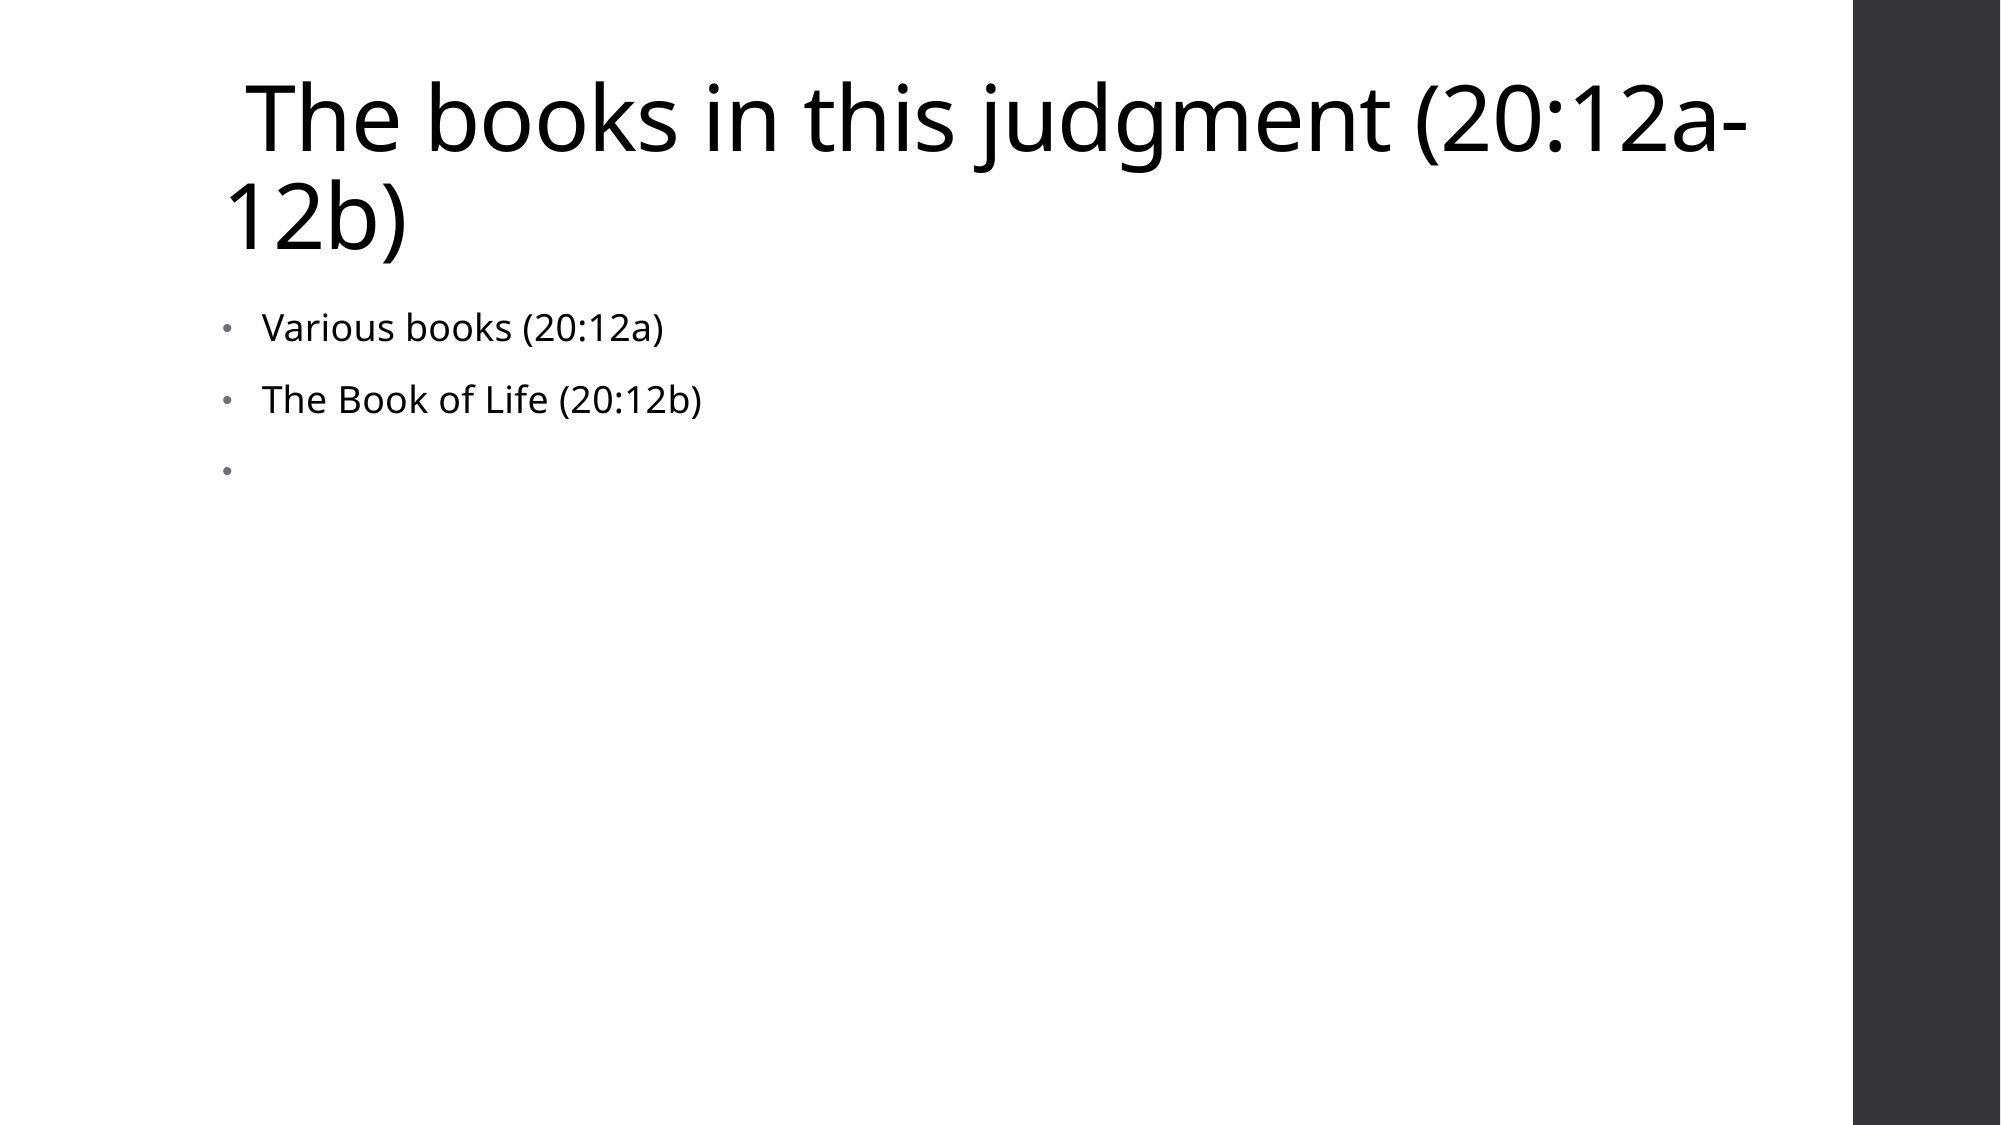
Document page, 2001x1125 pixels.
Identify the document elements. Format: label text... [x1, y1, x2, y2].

list Various books (20:12a) The Book of Life (20:12b) [206, 299, 1617, 1014]
title The books in this judgment (20:12a-12b) [206, 60, 1797, 278]
